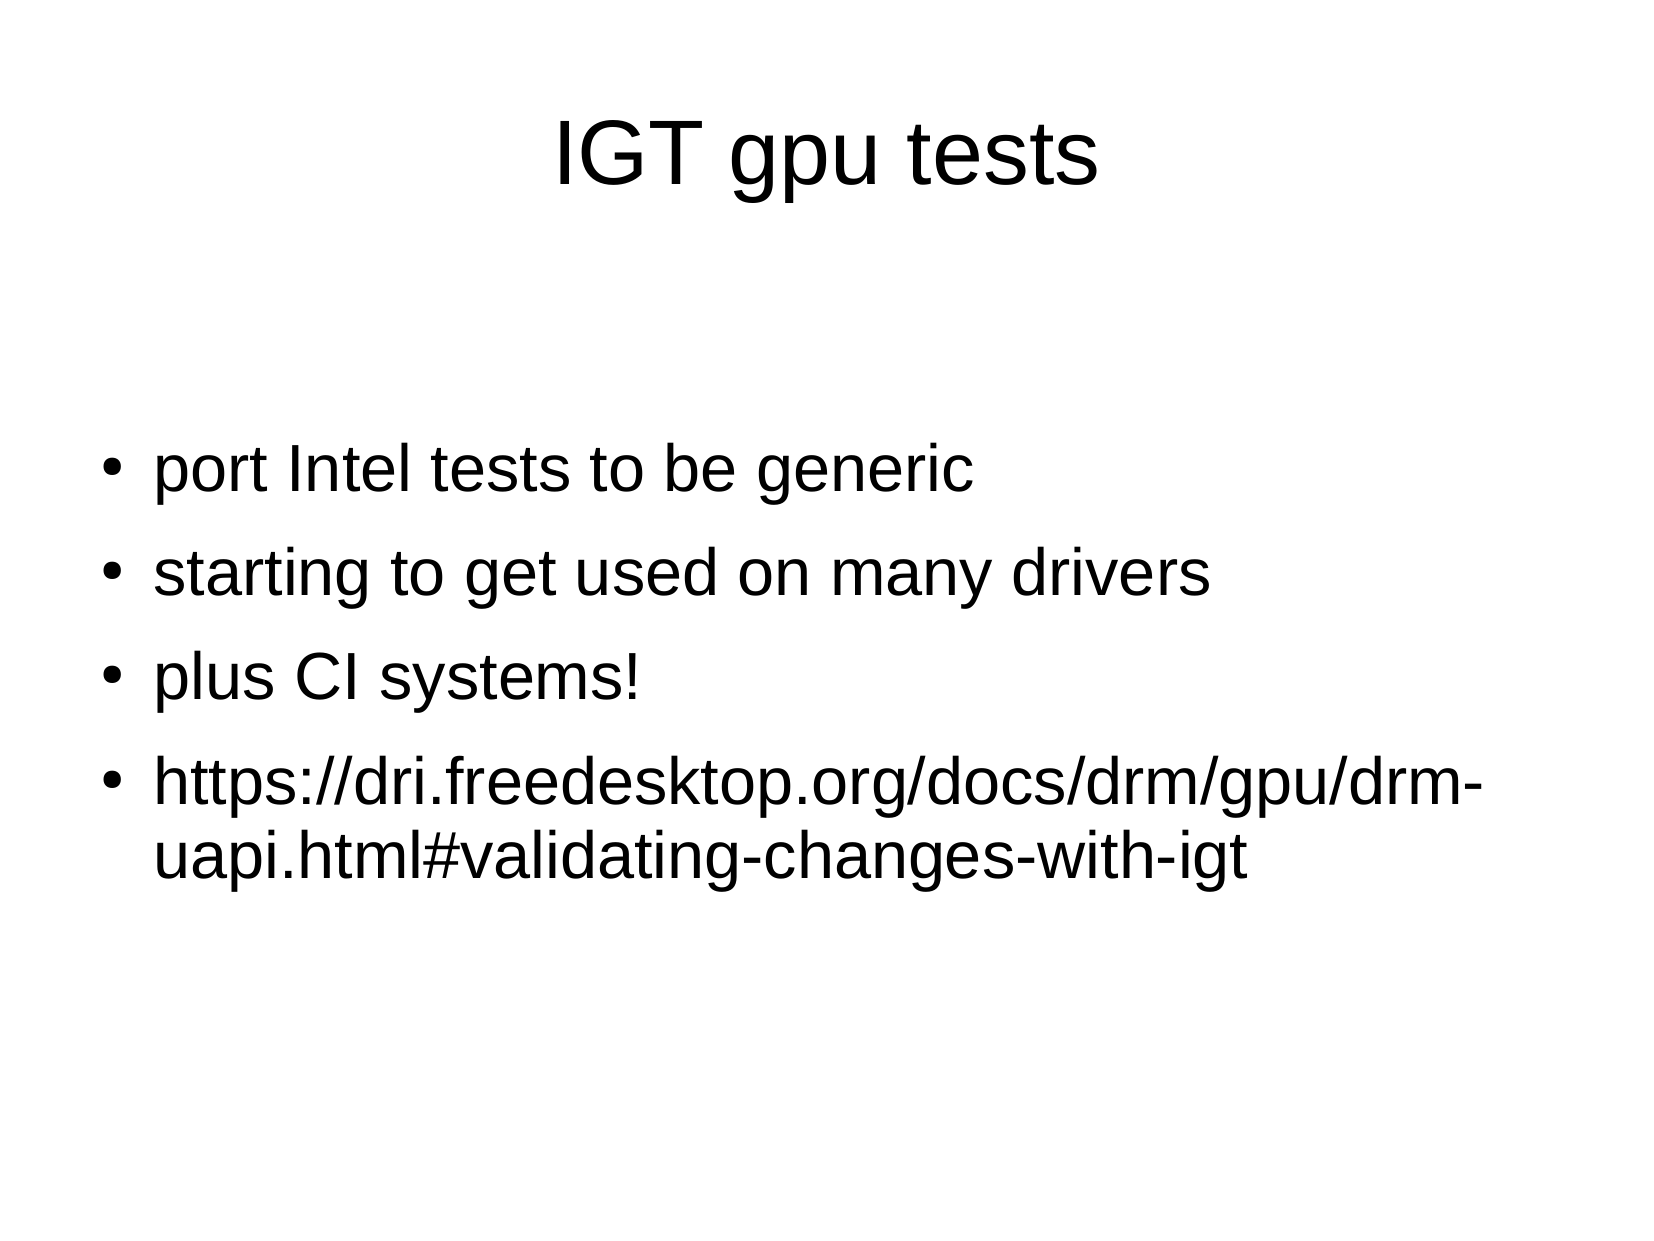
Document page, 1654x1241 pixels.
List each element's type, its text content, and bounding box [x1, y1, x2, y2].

list port Intel tests to be generic starting to get used on many drivers plus CI systems! https://dri.freedesktop.org/docs/drm/gpu/drm-uapi.html#validating-changes-with-igt [82, 431, 1571, 1021]
title IGT gpu tests [82, 49, 1571, 257]
